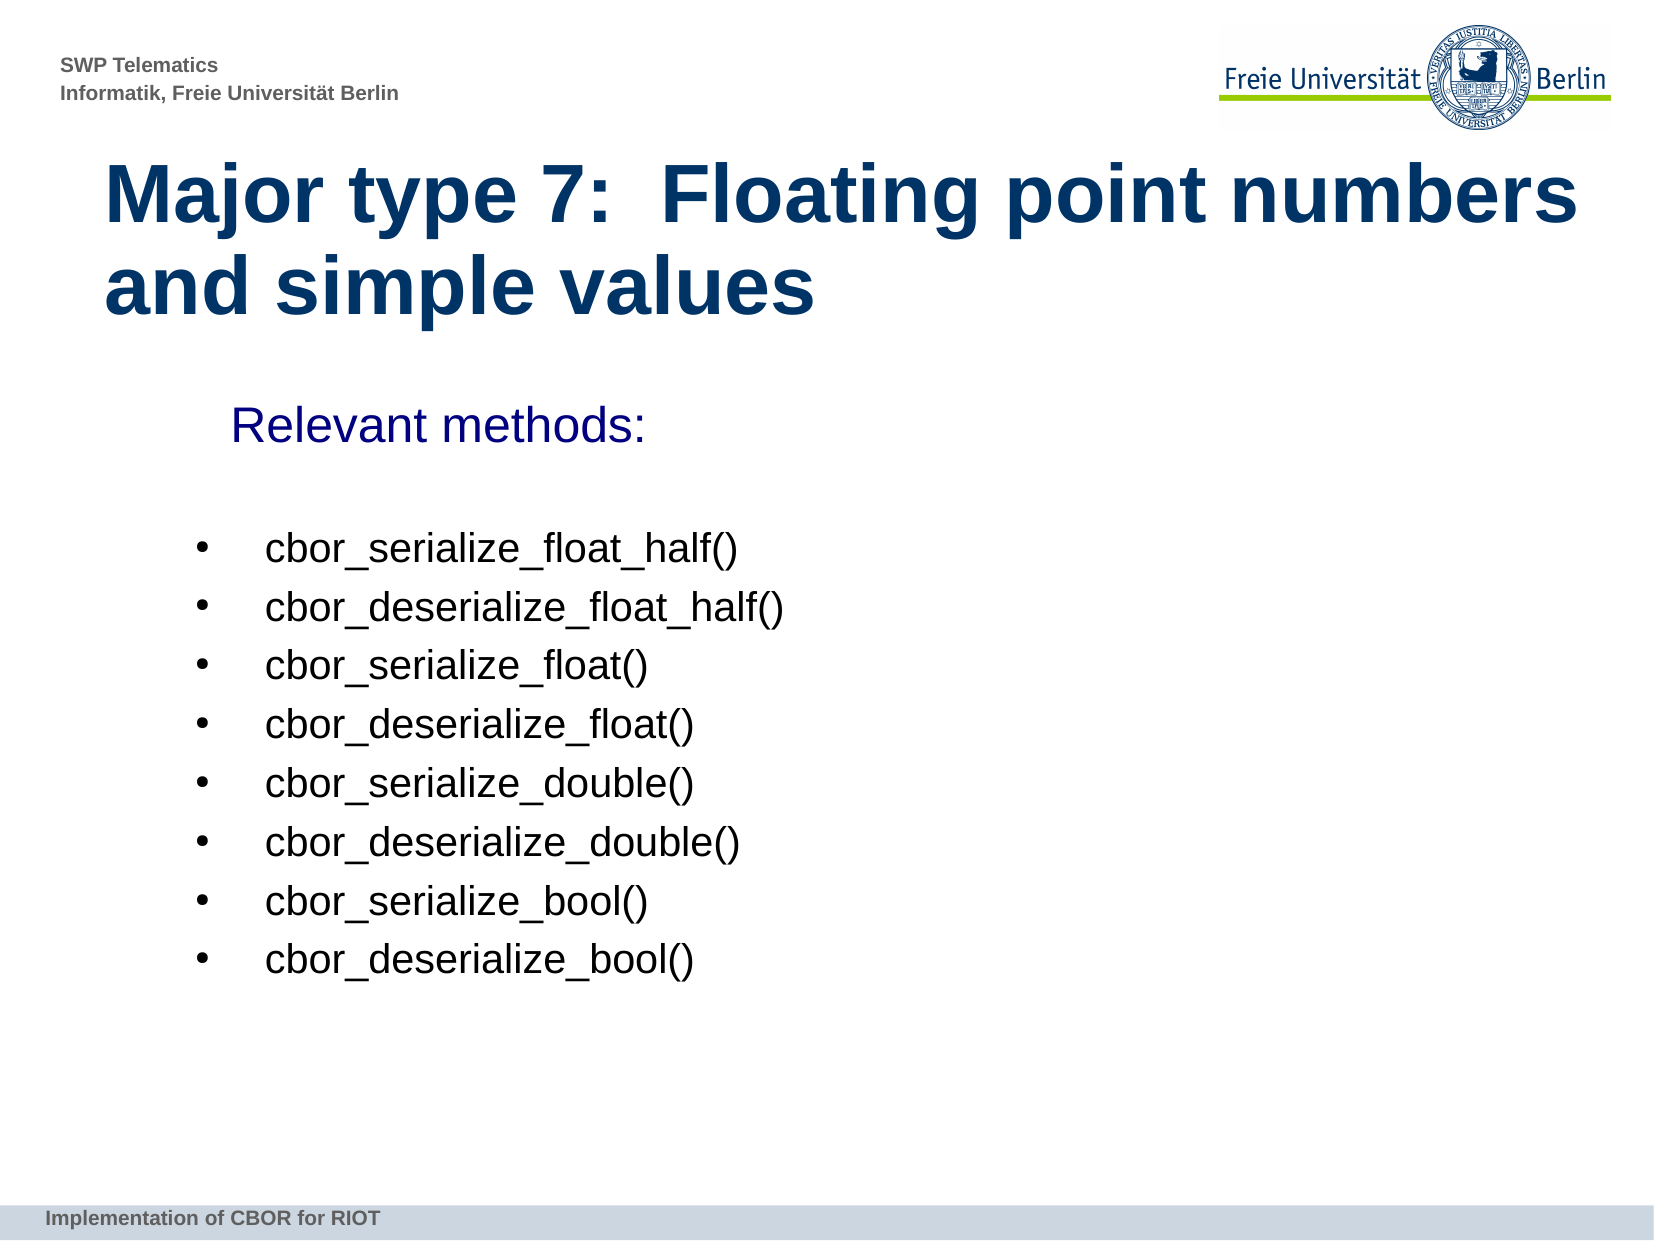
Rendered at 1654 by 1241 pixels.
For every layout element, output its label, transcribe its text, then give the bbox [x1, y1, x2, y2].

title Major type 7: Floating point numbers and simple values [45, 147, 1609, 333]
list Relevant methods: cbor_serialize_float_half() cbor_deserialize_float_half() cbor_serialize_float() cbor_deserialize_float() cbor_serialize_double() cbor_deserialize_double() cbor_serialize_bool() cbor_deserialize_bool() [195, 270, 1609, 1126]
picture [1219, 25, 1611, 130]
